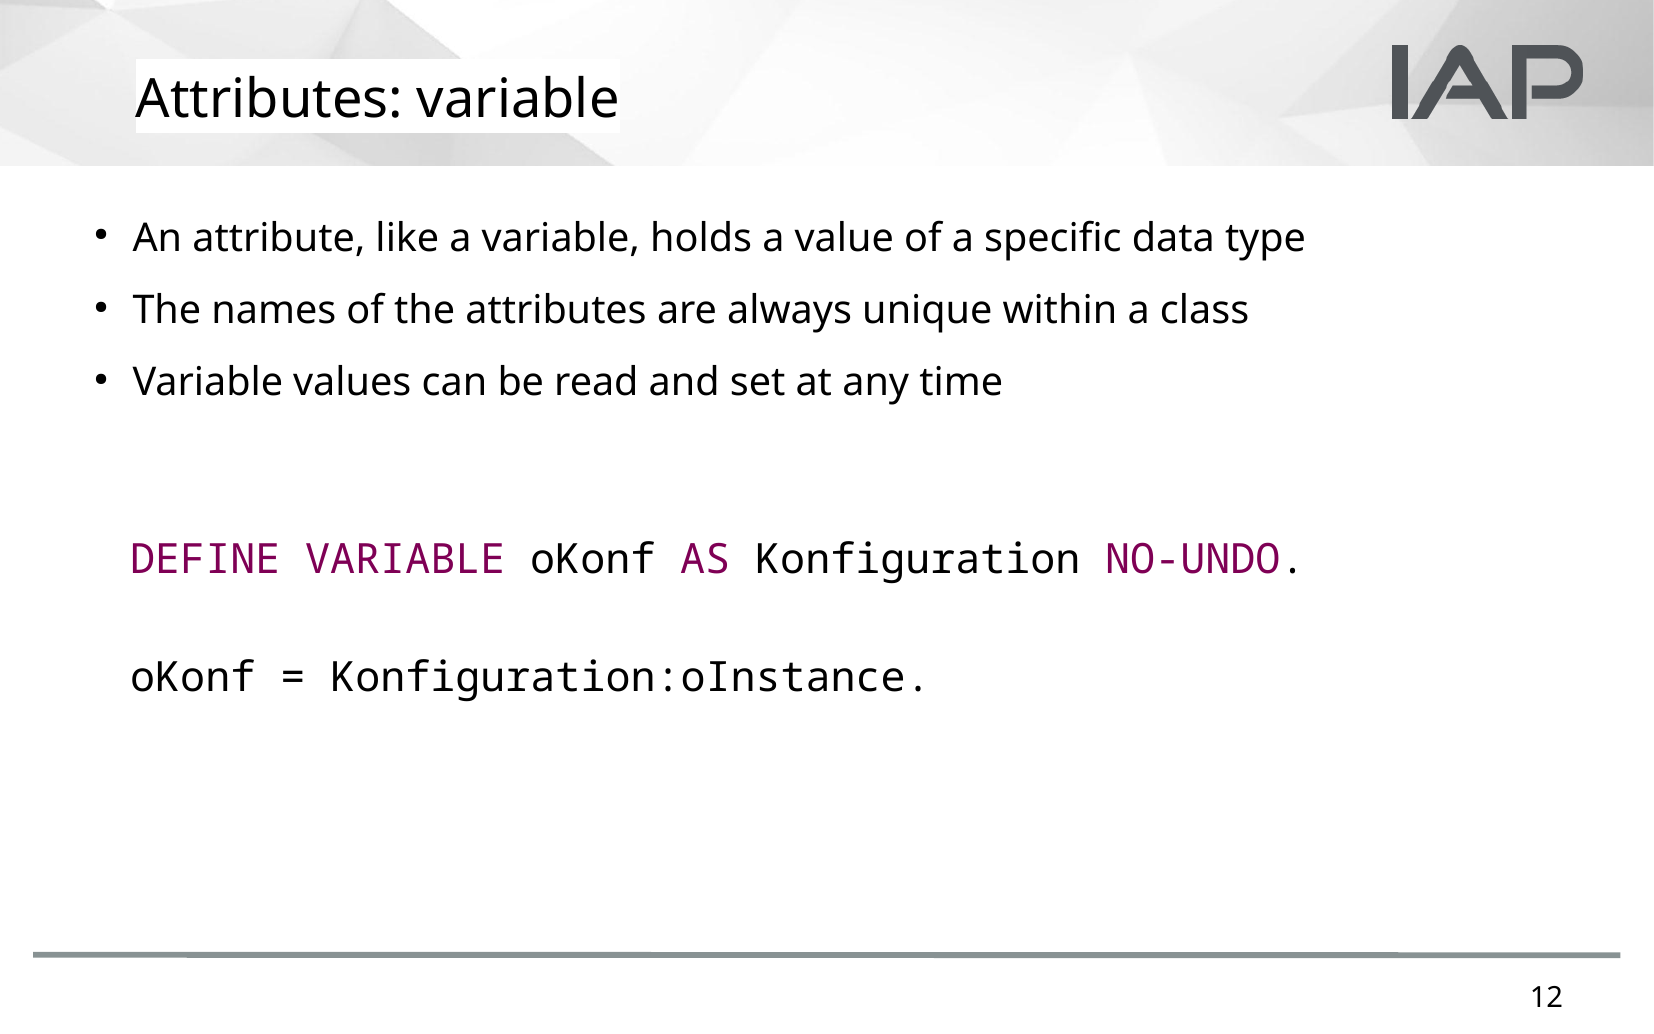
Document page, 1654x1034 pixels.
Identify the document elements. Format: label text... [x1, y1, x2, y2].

picture [0, 0, 1654, 166]
list An attribute, like a variable, holds a value of a specific data type The names of the attributes are always unique within a class Variable values can be read and set at any time [76, 200, 1589, 556]
title Attributes: variable [135, 41, 1264, 152]
list DEFINE VARIABLE oKonf AS Konfiguration NO-UNDO. oKonf = Konfiguration:oInstance. [130, 528, 1619, 848]
